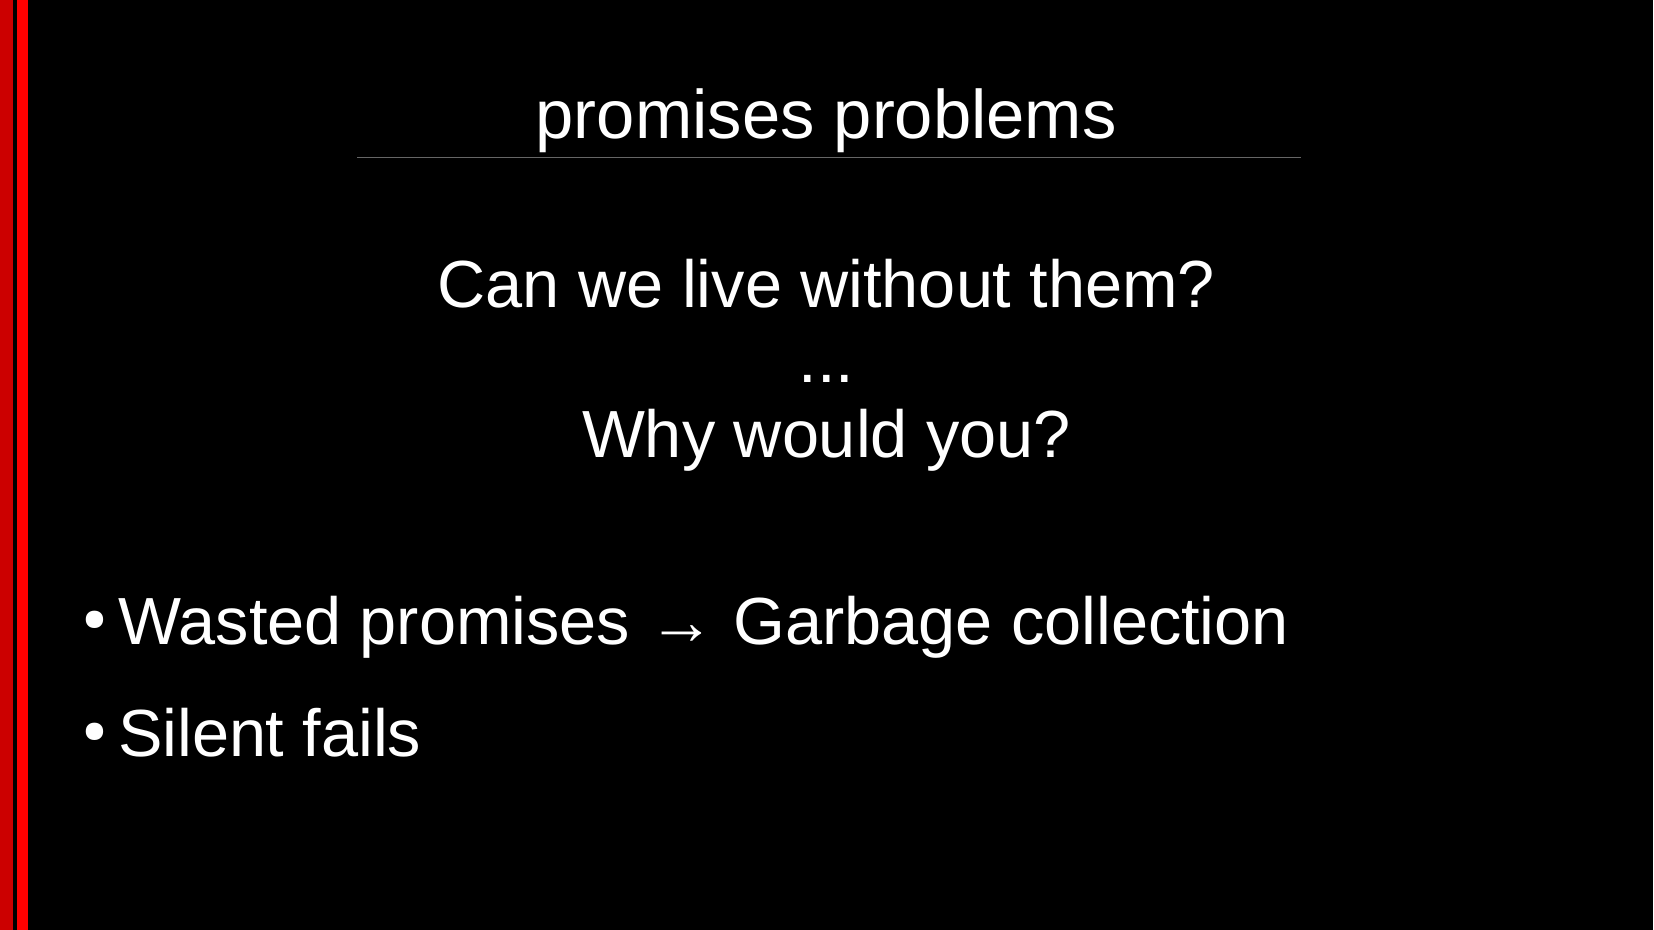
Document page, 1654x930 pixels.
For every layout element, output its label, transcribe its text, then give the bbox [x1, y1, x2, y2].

title promises problems [82, 36, 1571, 193]
subtitle Can we live without them? ... Why would you? Wasted promises → Garbage collection Silent fails [82, 247, 1571, 846]
